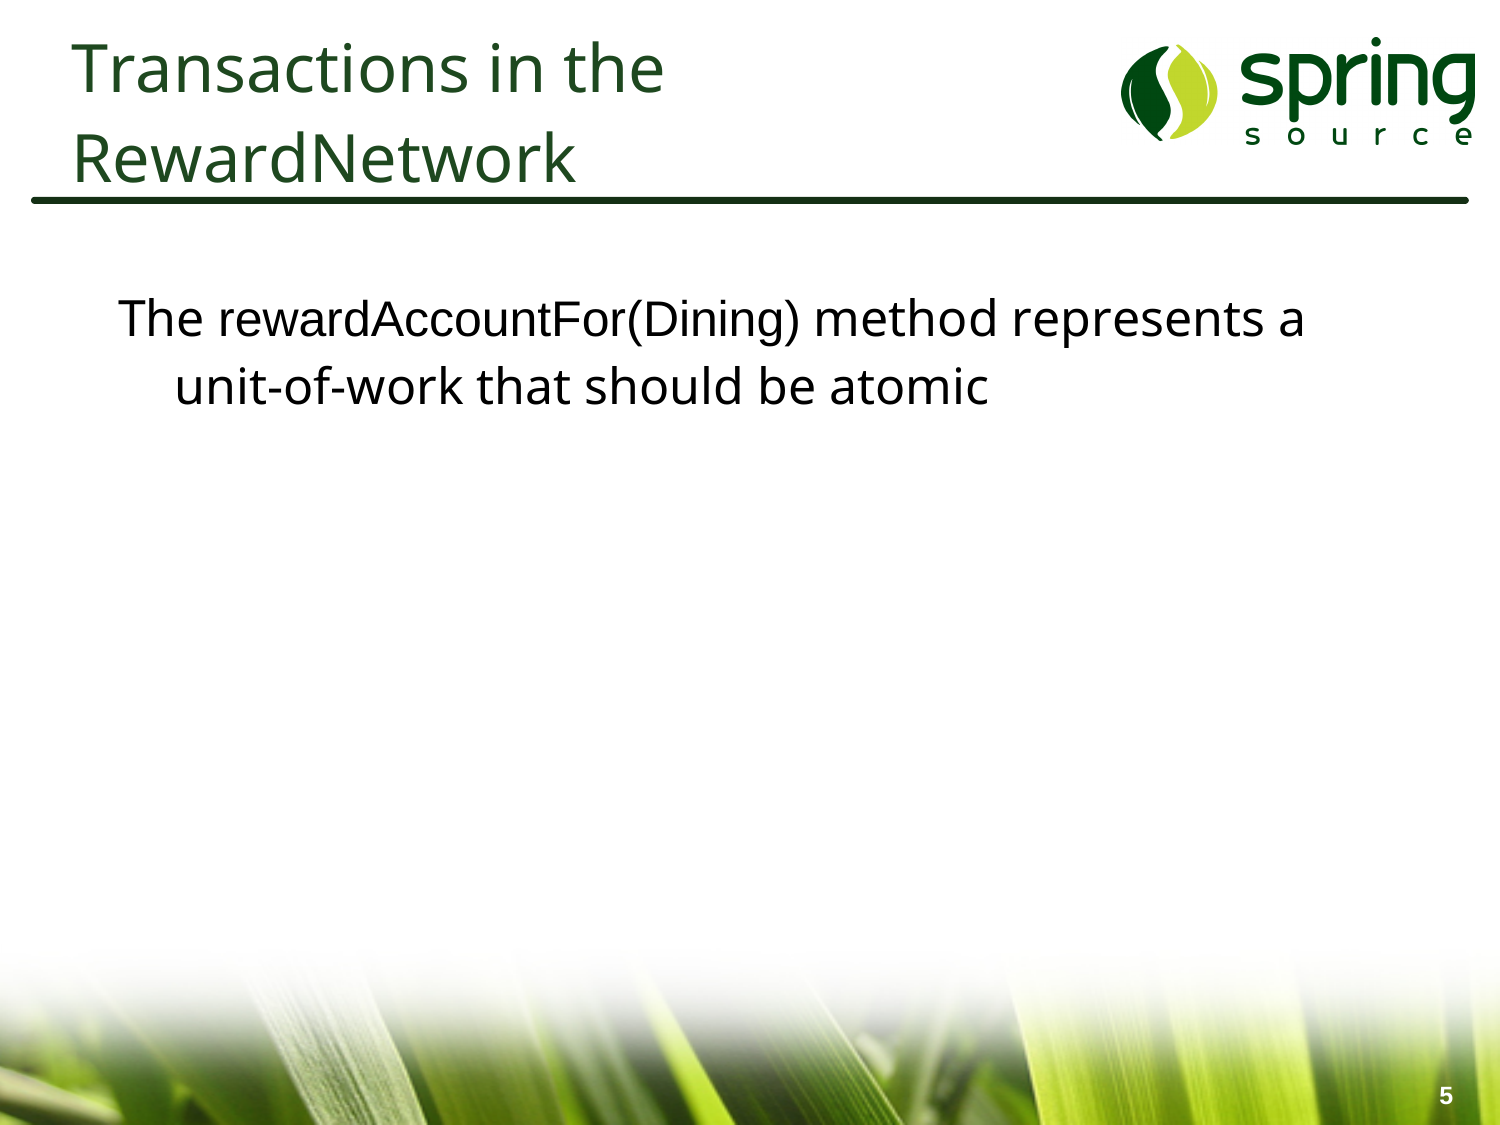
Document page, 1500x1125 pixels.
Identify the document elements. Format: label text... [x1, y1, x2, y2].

picture [0, 944, 1500, 1125]
title Transactions in the RewardNetwork [56, 13, 1089, 191]
picture [1121, 37, 1475, 145]
list The rewardAccountFor(Dining) method represents a unit-of-work that should be atomic [103, 275, 1394, 938]
